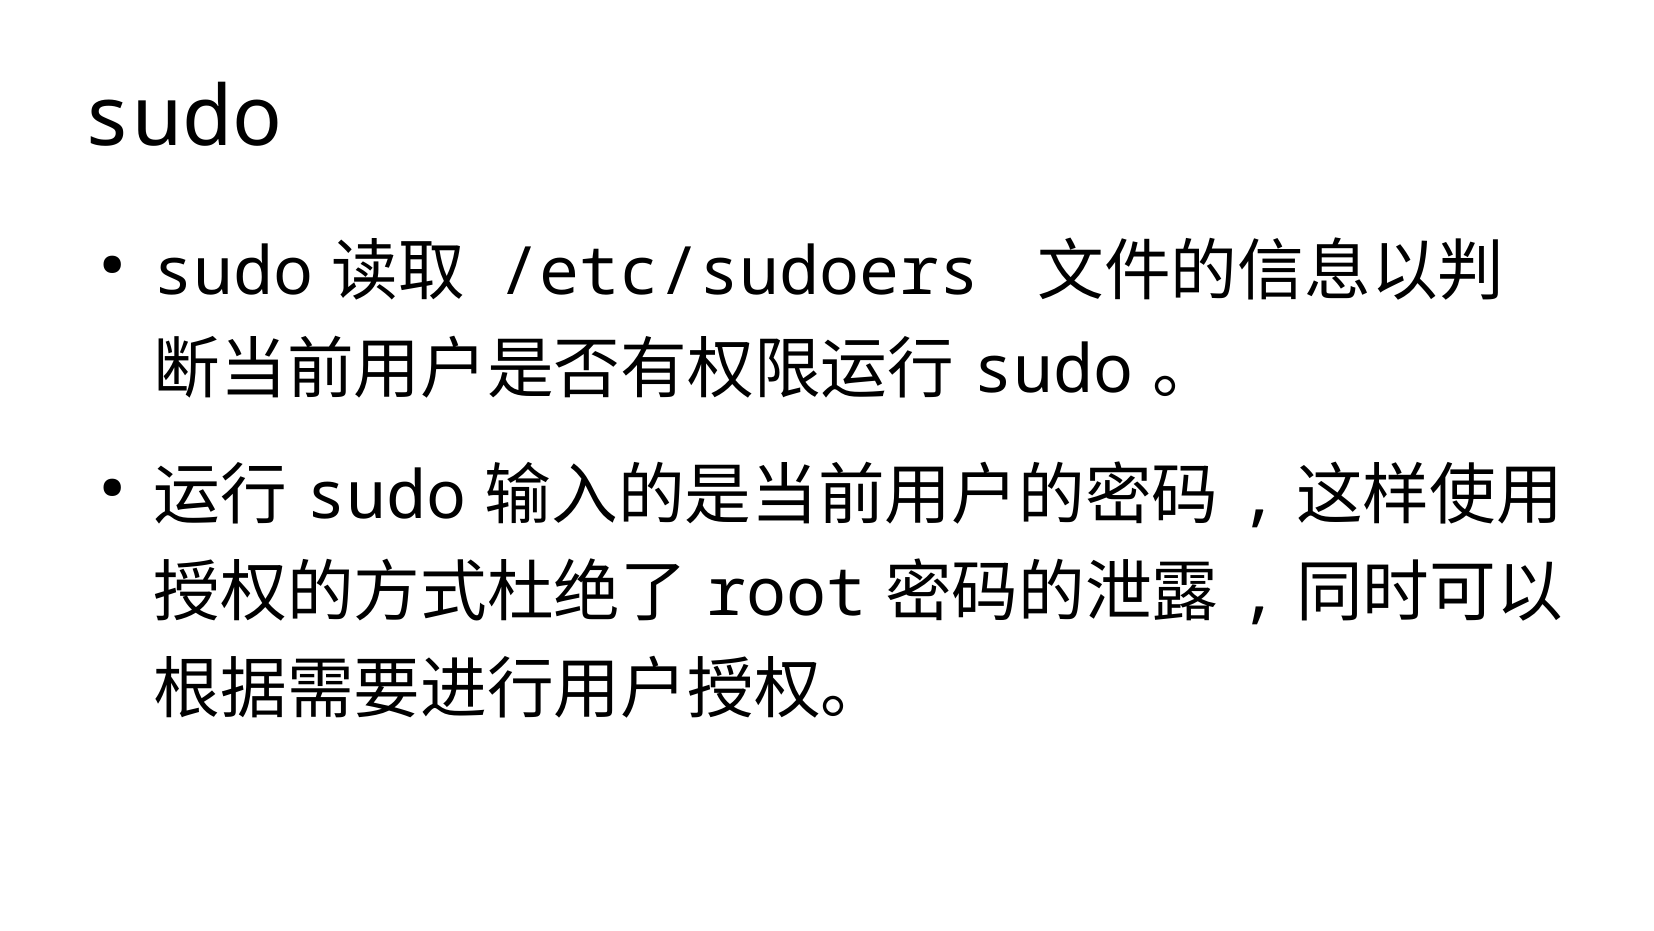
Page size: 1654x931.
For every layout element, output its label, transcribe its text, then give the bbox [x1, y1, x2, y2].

title sudo [82, 37, 1571, 189]
list sudo读取 /etc/sudoers 文件的信息以判断当前用户是否有权限运行sudo。 运行sudo输入的是当前用户的密码,这样使用授权的方式杜绝了root密码的泄露,同时可以根据需要进行用户授权。 [82, 217, 1571, 827]
